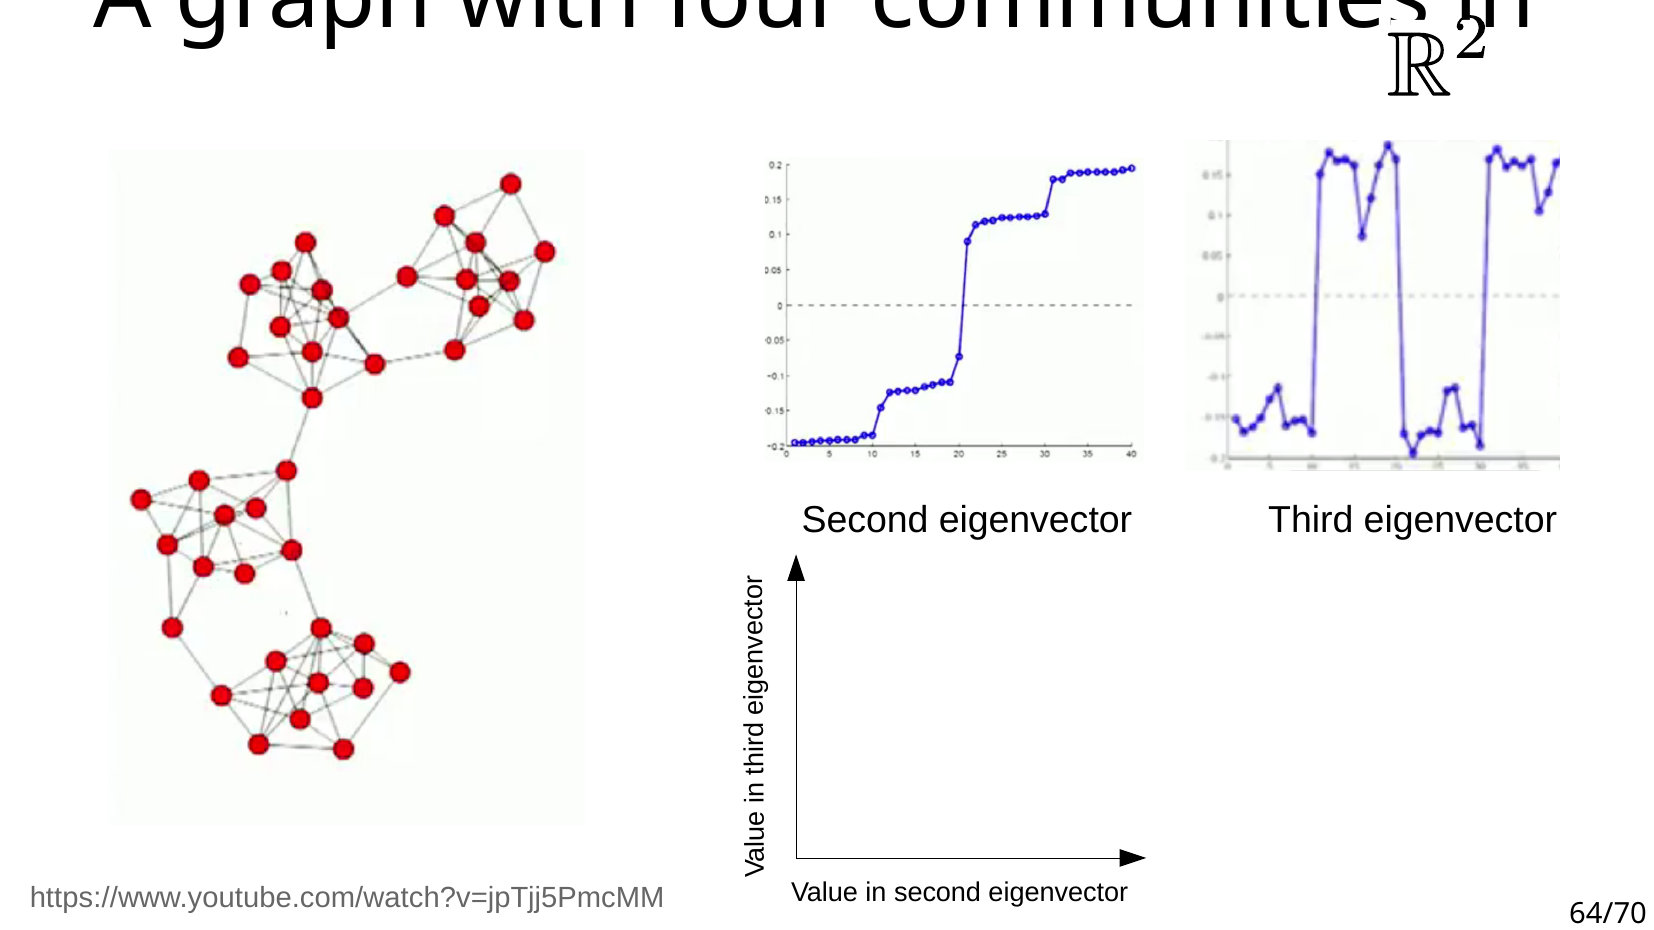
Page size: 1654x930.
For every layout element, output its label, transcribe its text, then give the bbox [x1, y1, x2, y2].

text_box Third eigenvector [1253, 491, 1573, 549]
text_box Value in third eigenvector [729, 543, 778, 873]
text_box Value in second eigenvector [777, 869, 1163, 915]
picture [765, 157, 1144, 462]
text_box [1387, 15, 1486, 96]
text_box Second eigenvector [786, 491, 1147, 549]
picture [108, 150, 586, 826]
text_box https://www.youtube.com/watch?v=jpTjj5PmcMM [15, 873, 976, 921]
picture [1185, 140, 1561, 471]
title A graph with four communities in [82, 0, 1571, 120]
